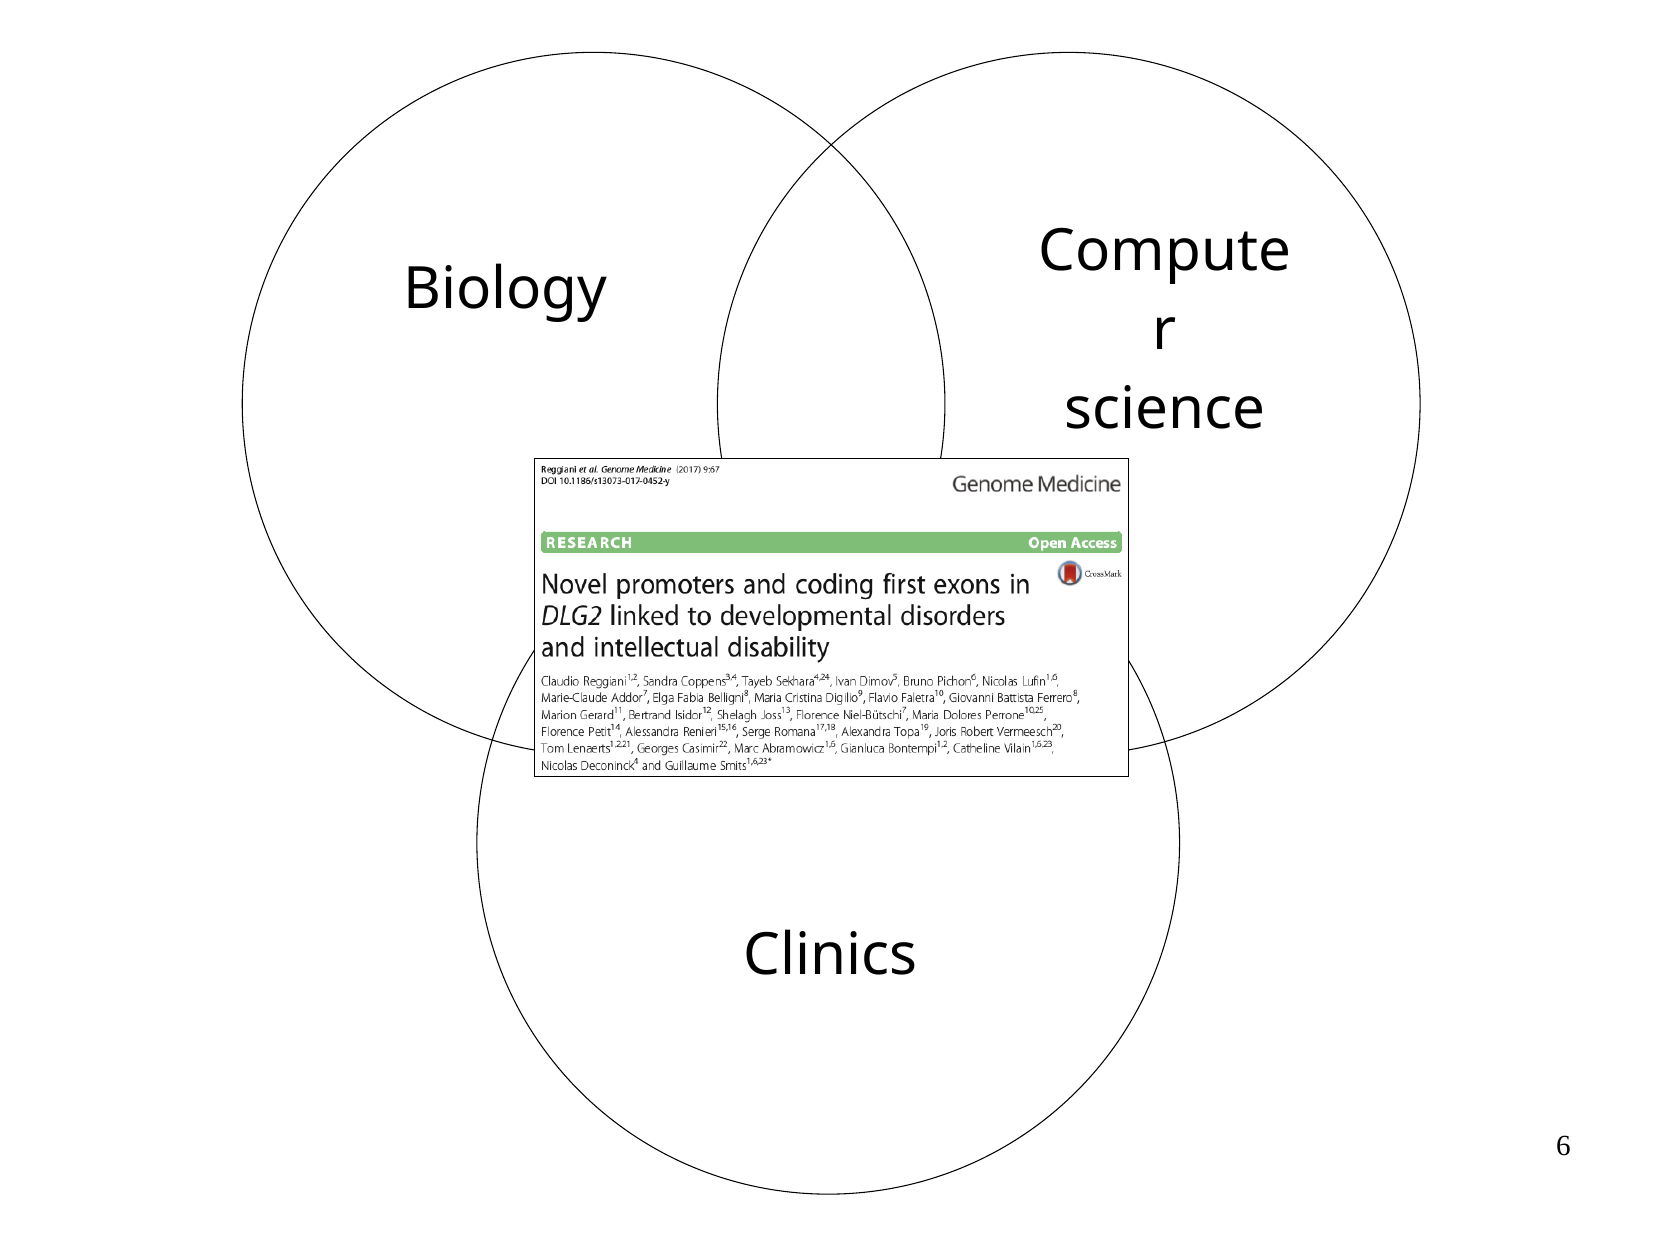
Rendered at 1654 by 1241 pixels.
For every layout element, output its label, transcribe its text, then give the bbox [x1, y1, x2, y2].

text_box Clinics [729, 905, 948, 1004]
text_box Biology [388, 238, 632, 337]
picture [534, 458, 1129, 777]
text_box Computer science [1024, 200, 1317, 358]
